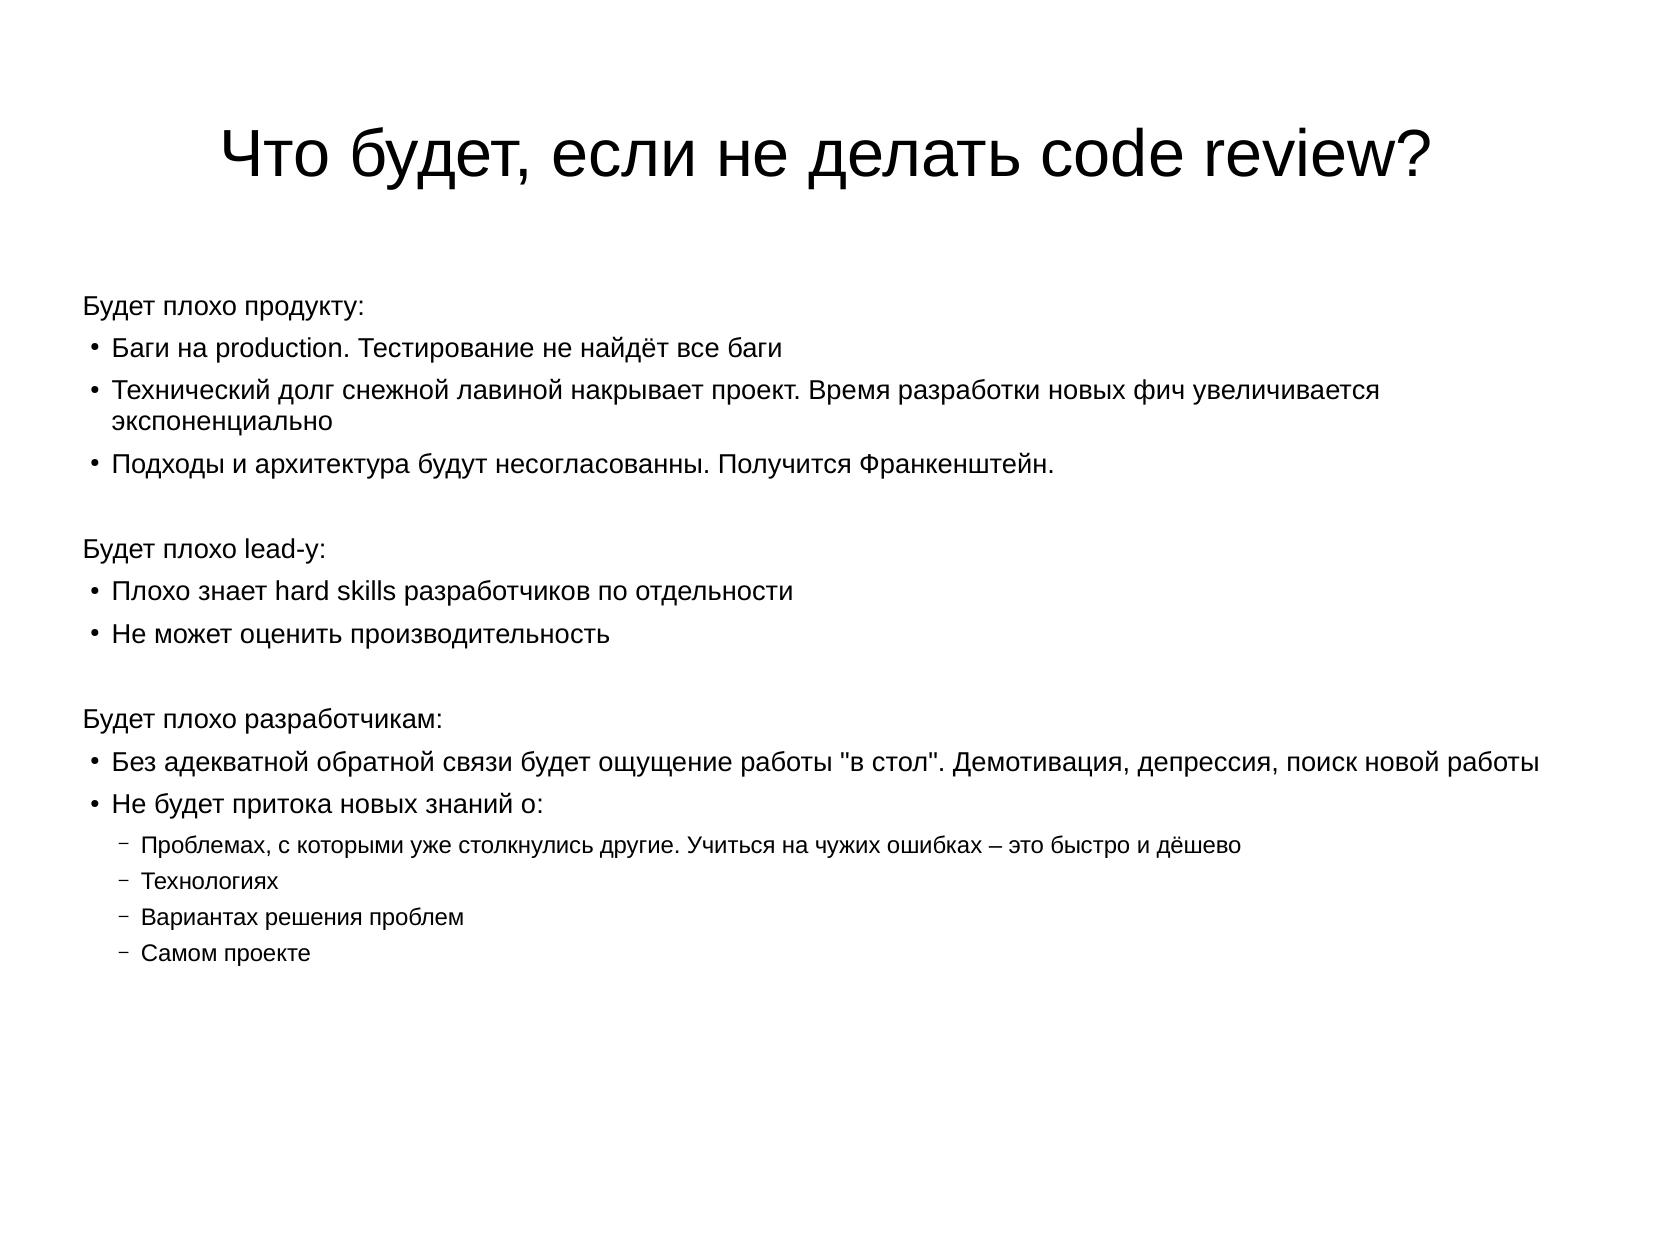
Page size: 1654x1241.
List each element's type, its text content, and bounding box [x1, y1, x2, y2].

title Что будет, если не делать code review? [82, 49, 1571, 257]
list Будет плохо продукту: Баги на production. Тестирование не найдёт все баги Технический долг снежной лавиной накрывает проект. Время разработки новых фич увеличивается экспоненциально Подходы и архитектура будут несогласованны. Получится Франкенштейн. Будет плохо lead-у: Плохо знает hard skills разработчиков по отдельности Не может оценить производительность Будет плохо разработчикам: Без адекватной обратной связи будет ощущение работы "в стол". Демотивация, депрессия, поиск новой работы Не будет притока новых знаний о: Проблемах, с которыми уже столкнулись другие. Учиться на чужих ошибках – это быстро и дёшево Технологиях Вариантах решения проблем Самом проекте [82, 290, 1571, 1010]
